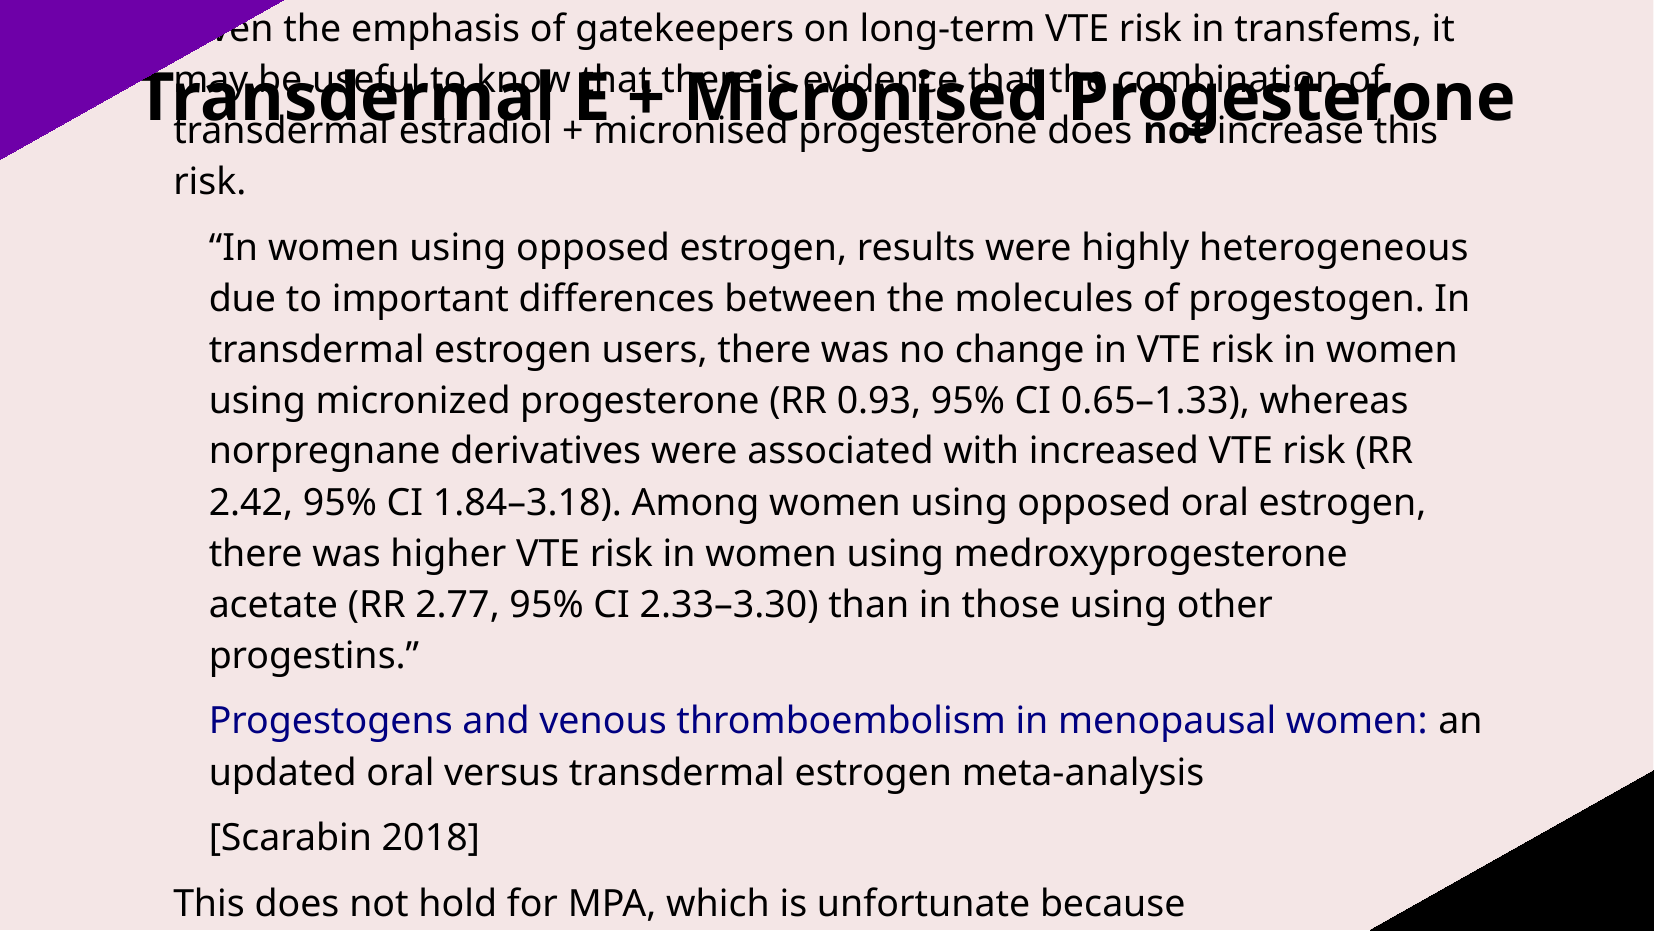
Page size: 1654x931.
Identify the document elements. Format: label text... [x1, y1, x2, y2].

text_box [1370, 770, 1654, 931]
title Transdermal E + Micronised Progesterone [82, 35, 1571, 154]
text_box [0, 0, 284, 160]
subtitle Given the emphasis of gatekeepers on long-term VTE risk in transfems, it may be useful to know that there is evidence that the combination of transdermal estradiol + micronised progesterone does not increase this risk. “In women using opposed estrogen, results were highly heterogeneous due to important differences between the molecules of progestogen. In transdermal estrogen users, there was no change in VTE risk in women using micronized progesterone (RR 0.93, 95% CI 0.65–1.33), whereas norpregnane derivatives were associated with increased VTE risk (RR 2.42, 95% CI 1.84–3.18). Among women using opposed oral estrogen, there was higher VTE risk in women using medroxyprogesterone acetate (RR 2.77, 95% CI 2.33–3.30) than in those using other progestins.” Progestogens and venous thromboembolism in menopausal women: an updated oral versus transdermal estrogen meta-analysis [Scarabin 2018] This does not hold for MPA, which is unfortunate because British Menopause Society guidelines give MPA as an alternative for micronised progesterone (of which there have been recent shortages). [132, 141, 1487, 890]
